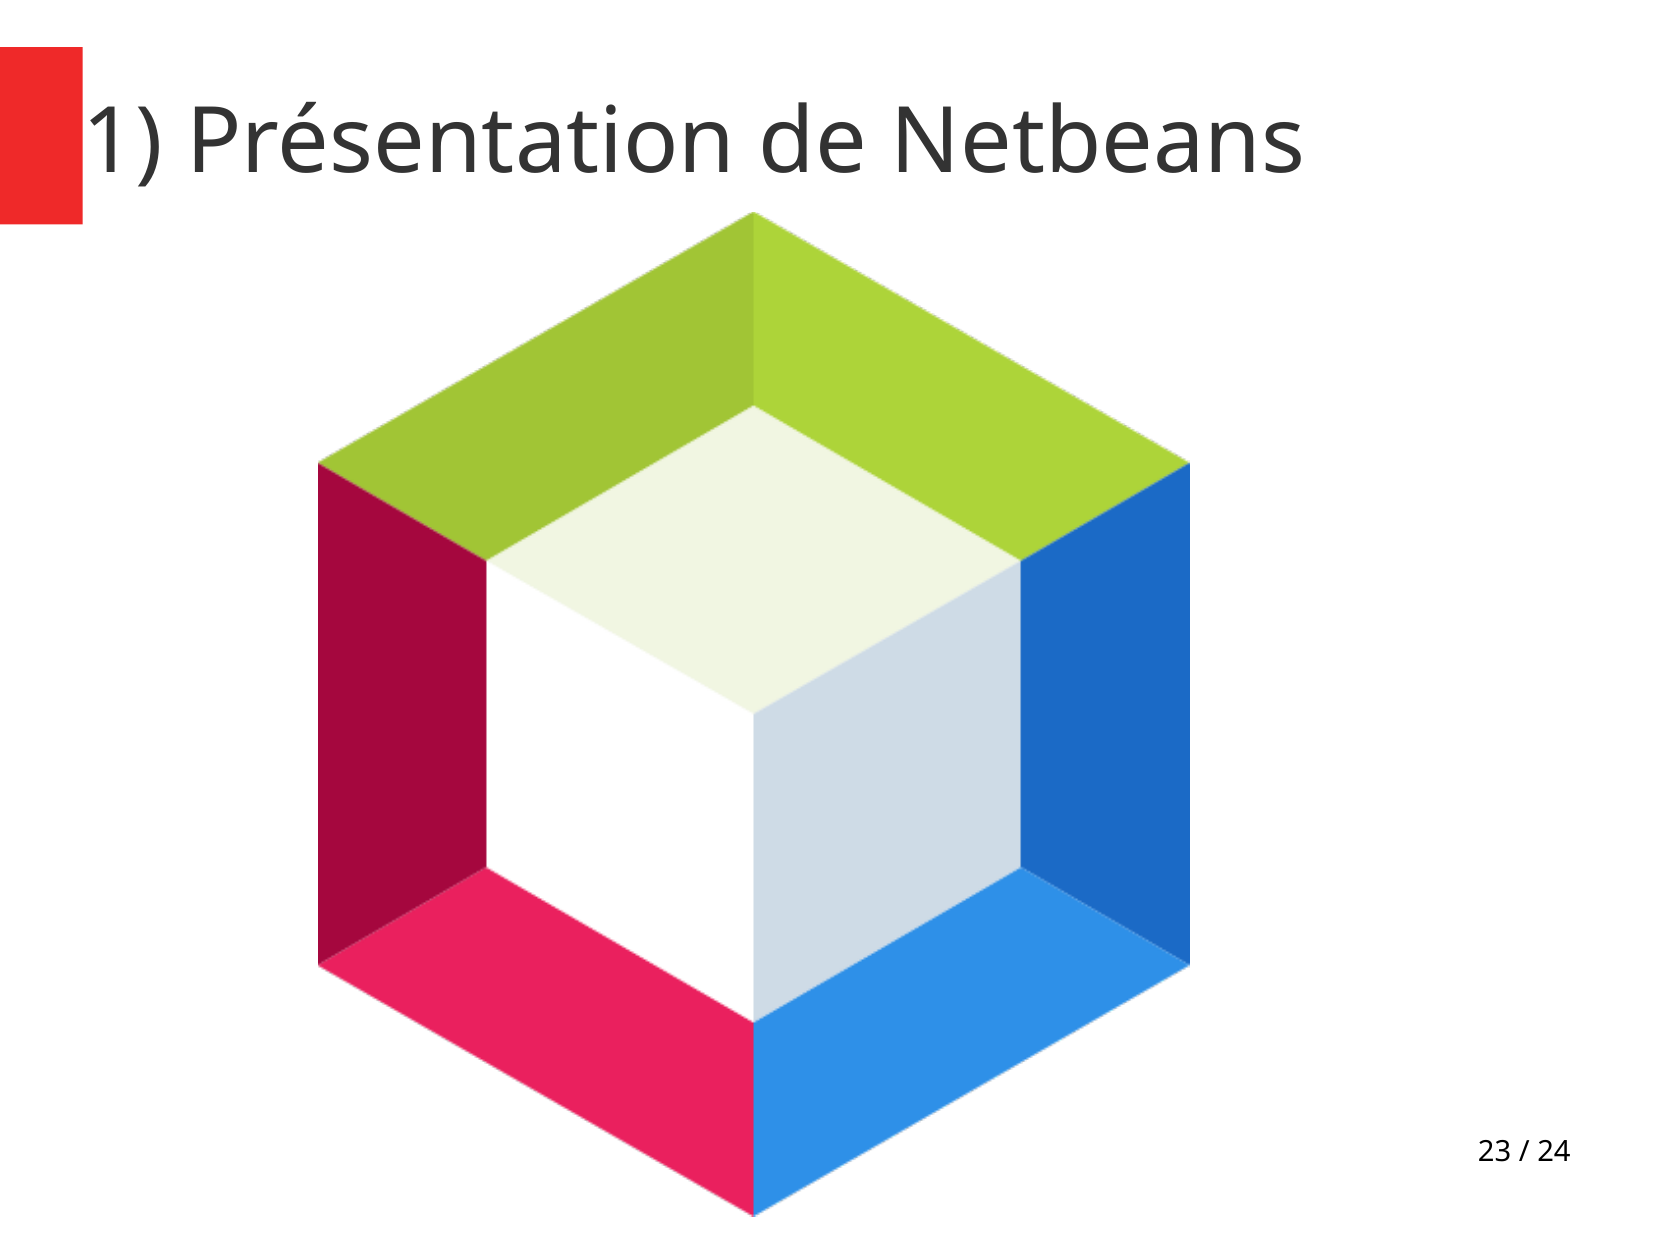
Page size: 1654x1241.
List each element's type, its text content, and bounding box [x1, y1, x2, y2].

title 1) Présentation de Netbeans [82, 49, 1642, 225]
picture [318, 212, 1190, 1217]
